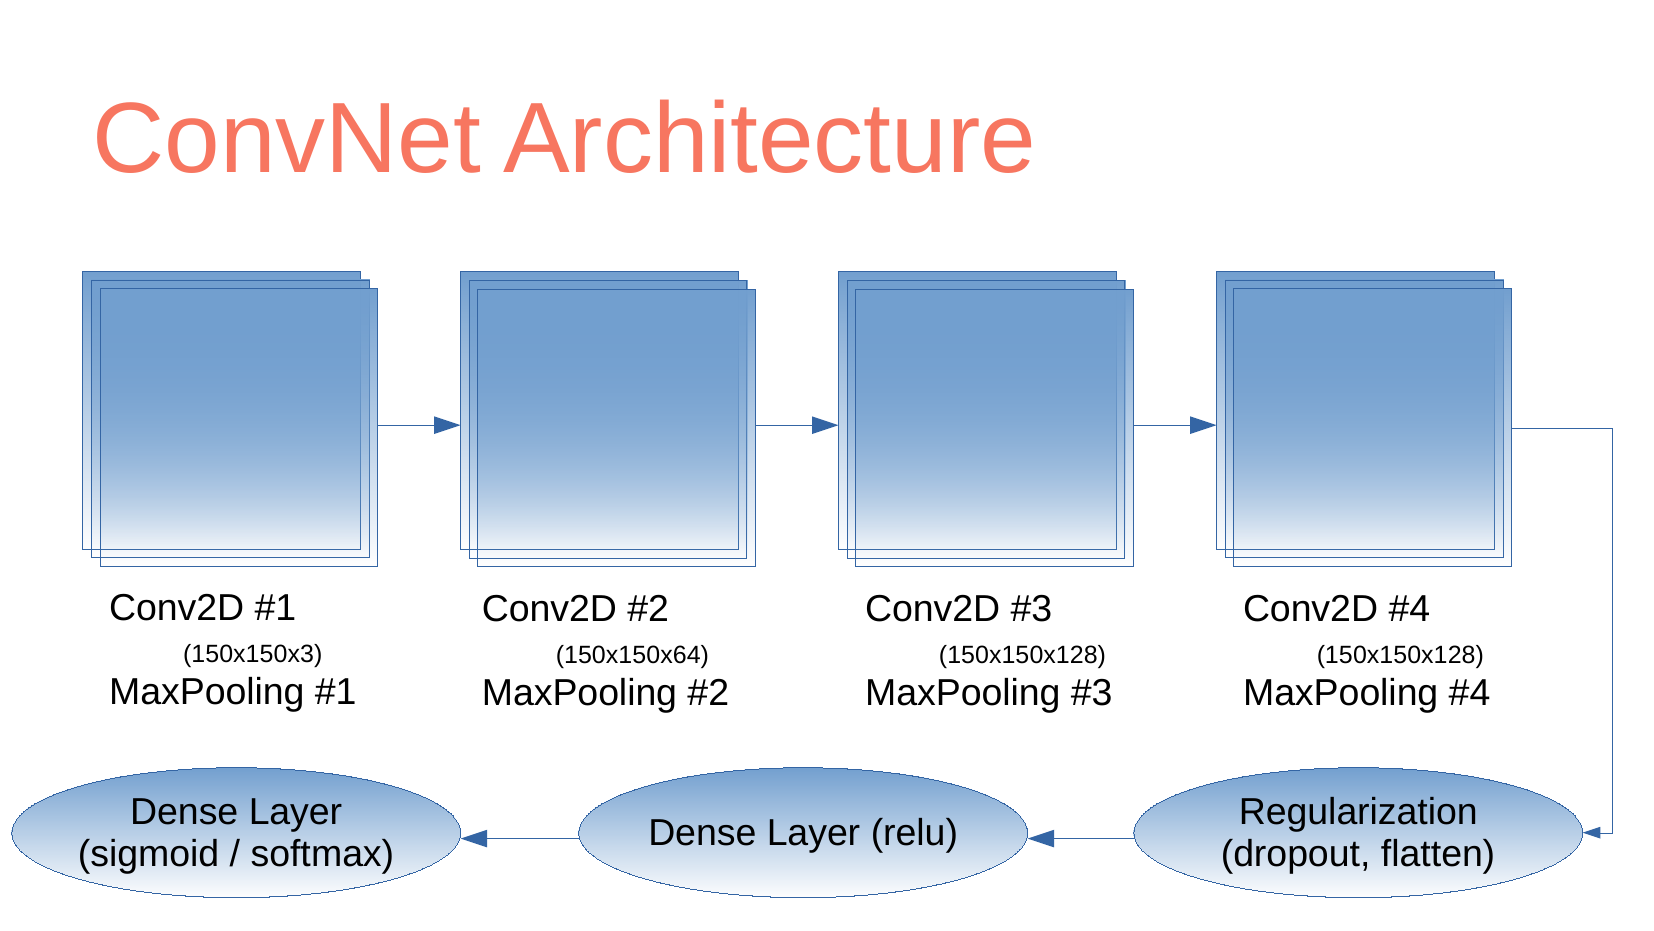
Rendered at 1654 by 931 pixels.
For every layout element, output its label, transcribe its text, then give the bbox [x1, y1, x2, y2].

text_box [1216, 271, 1512, 567]
text_box Dense Layer (sigmoid / softmax) [11, 767, 461, 898]
text_box [460, 271, 756, 567]
text_box Dense Layer (relu) [578, 767, 1028, 898]
text_box [82, 271, 378, 567]
text_box Conv2D #1 (150x150x3) MaxPooling #1 [94, 578, 372, 720]
text_box [838, 271, 1134, 567]
text_box ConvNet Architecture [77, 74, 1229, 201]
text_box Conv2D #4 (150x150x128) MaxPooling #4 [1228, 579, 1506, 721]
text_box Conv2D #2 (150x150x64) MaxPooling #2 [467, 579, 745, 721]
text_box Regularization (dropout, flatten) [1133, 767, 1583, 898]
text_box Conv2D #3 (150x150x128) MaxPooling #3 [850, 579, 1128, 721]
